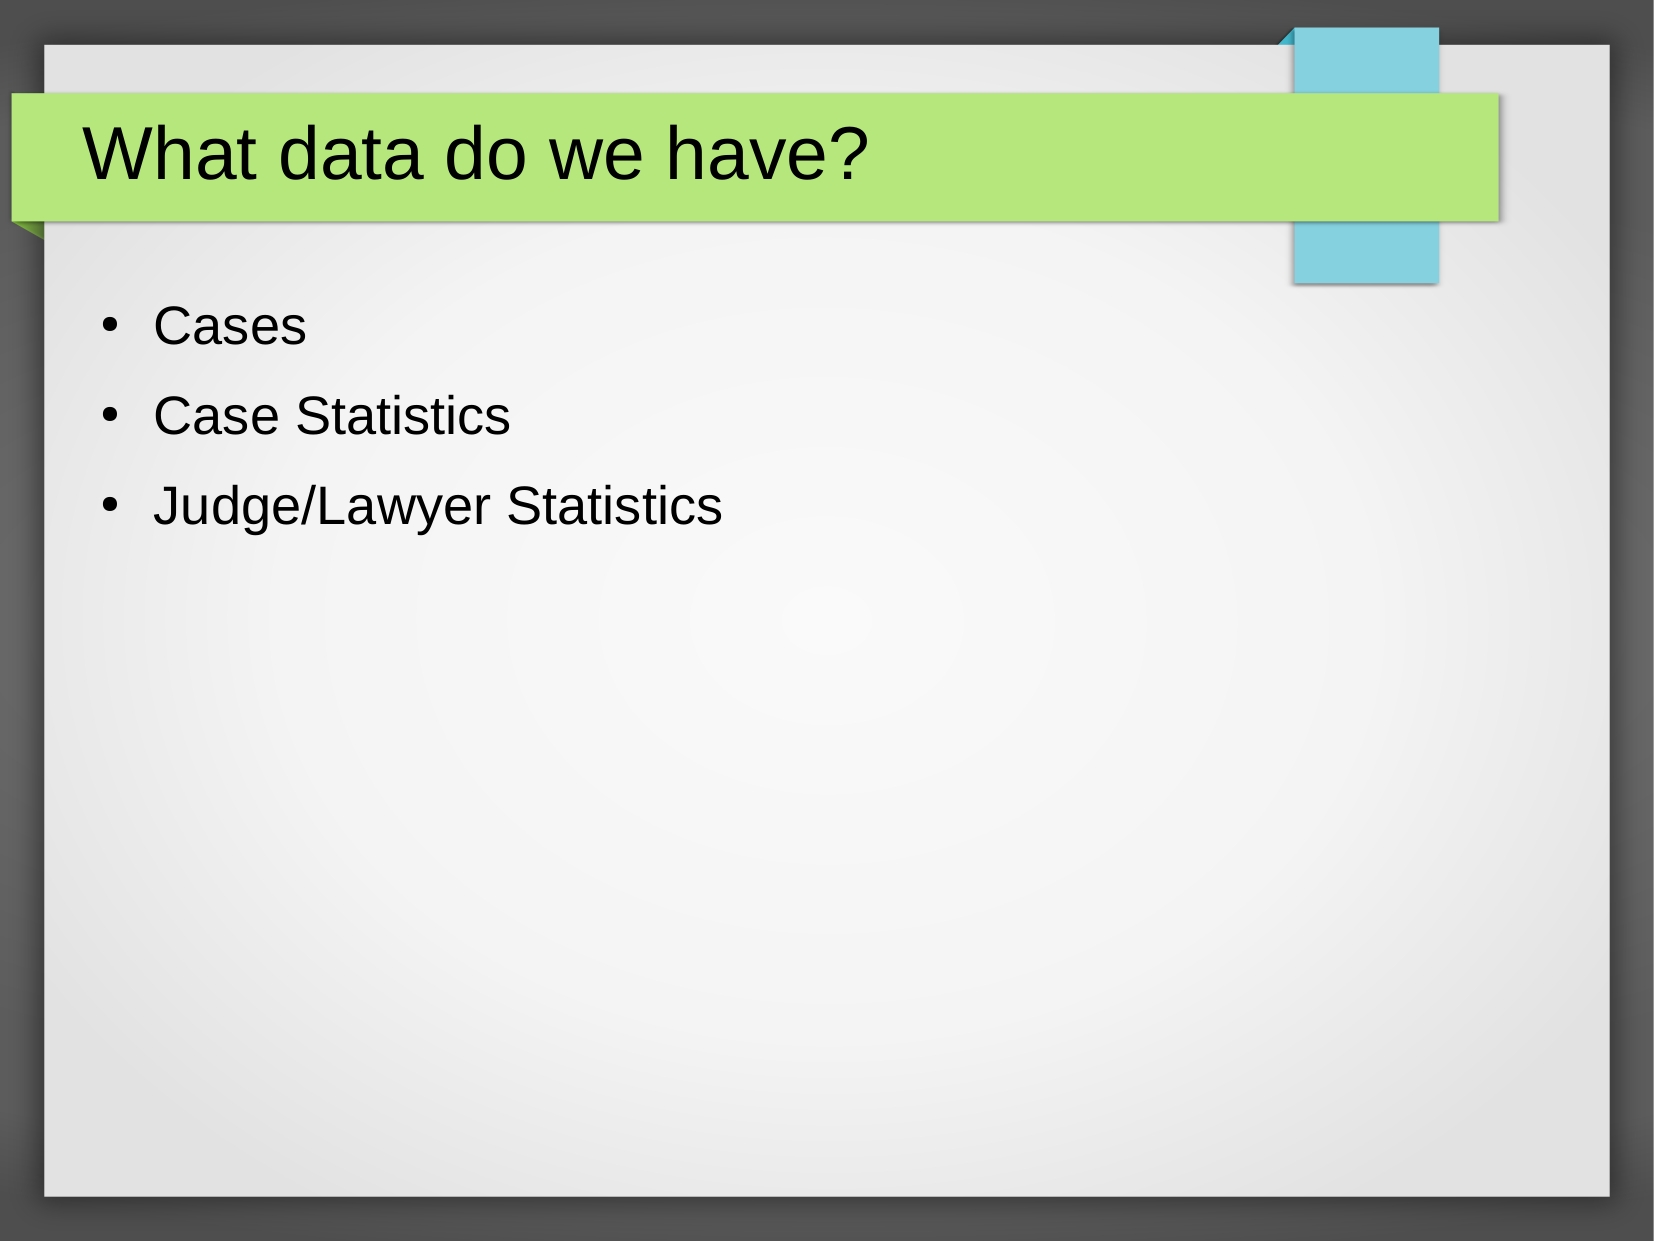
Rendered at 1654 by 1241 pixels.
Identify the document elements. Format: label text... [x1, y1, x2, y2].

title What data do we have? [82, 94, 1264, 213]
list Cases Case Statistics Judge/Lawyer Statistics [82, 295, 1571, 1015]
picture [0, 0, 1654, 1241]
